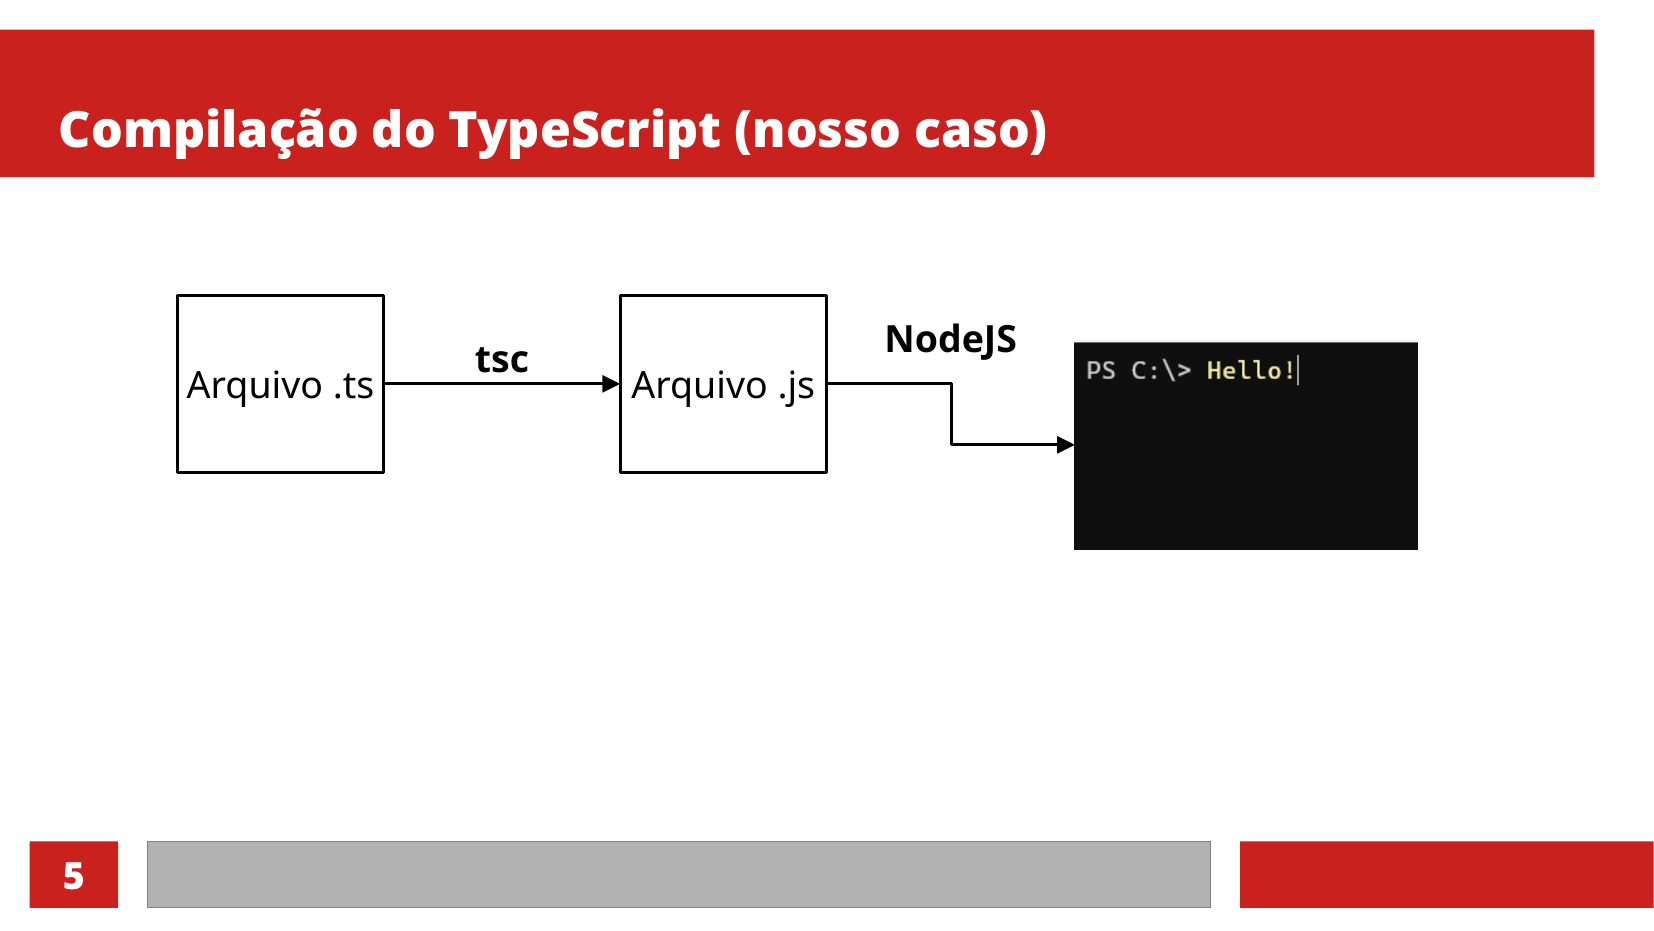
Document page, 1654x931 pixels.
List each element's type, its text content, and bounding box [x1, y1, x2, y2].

text_box Arquivo .ts [177, 295, 384, 473]
title Compilação do TypeScript (nosso caso) [59, 44, 1595, 163]
text_box Arquivo .js [620, 295, 827, 473]
picture [1074, 340, 1418, 550]
